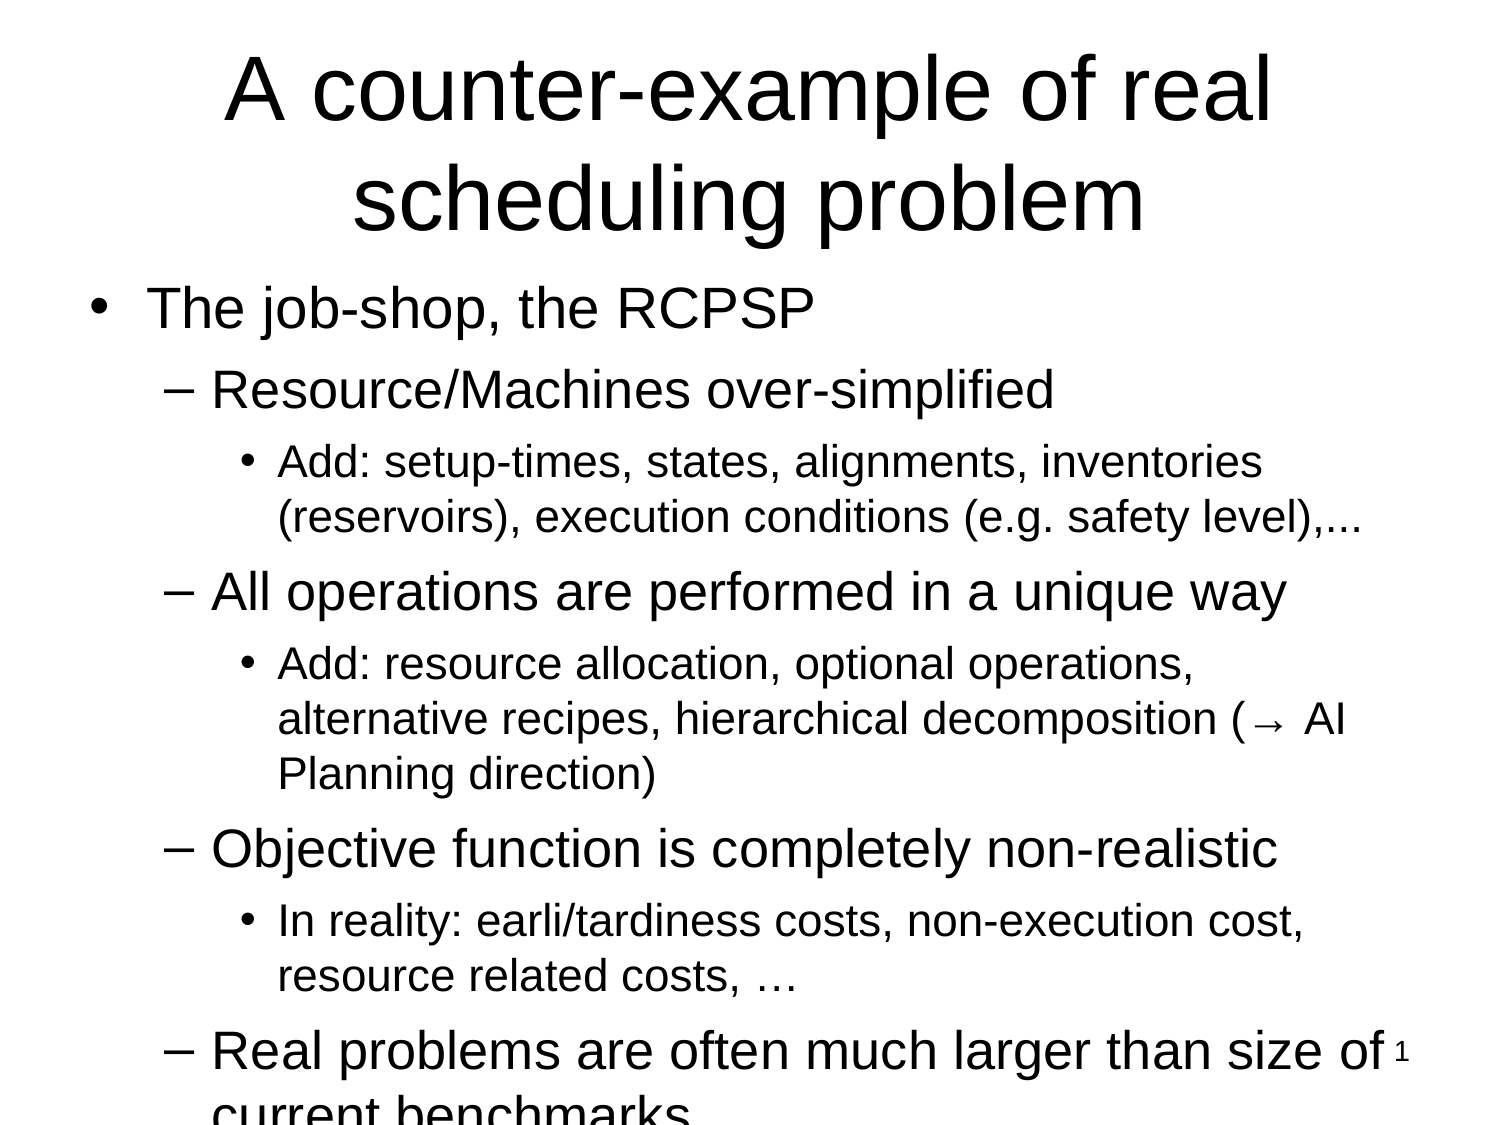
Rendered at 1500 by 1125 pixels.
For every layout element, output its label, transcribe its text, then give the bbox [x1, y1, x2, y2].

list The job-shop, the RCPSP Resource/Machines over-simplified Add: setup-times, states, alignments, inventories (reservoirs), execution conditions (e.g. safety level),... All operations are performed in a unique way Add: resource allocation, optional operations, alternative recipes, hierarchical decomposition (→ AI Planning direction) Objective function is completely non-realistic In reality: earli/tardiness costs, non-execution cost, resource related costs, … Real problems are often much larger than size of current benchmarks [75, 262, 1426, 1125]
title A counter-example of real scheduling problem [75, 45, 1426, 233]
